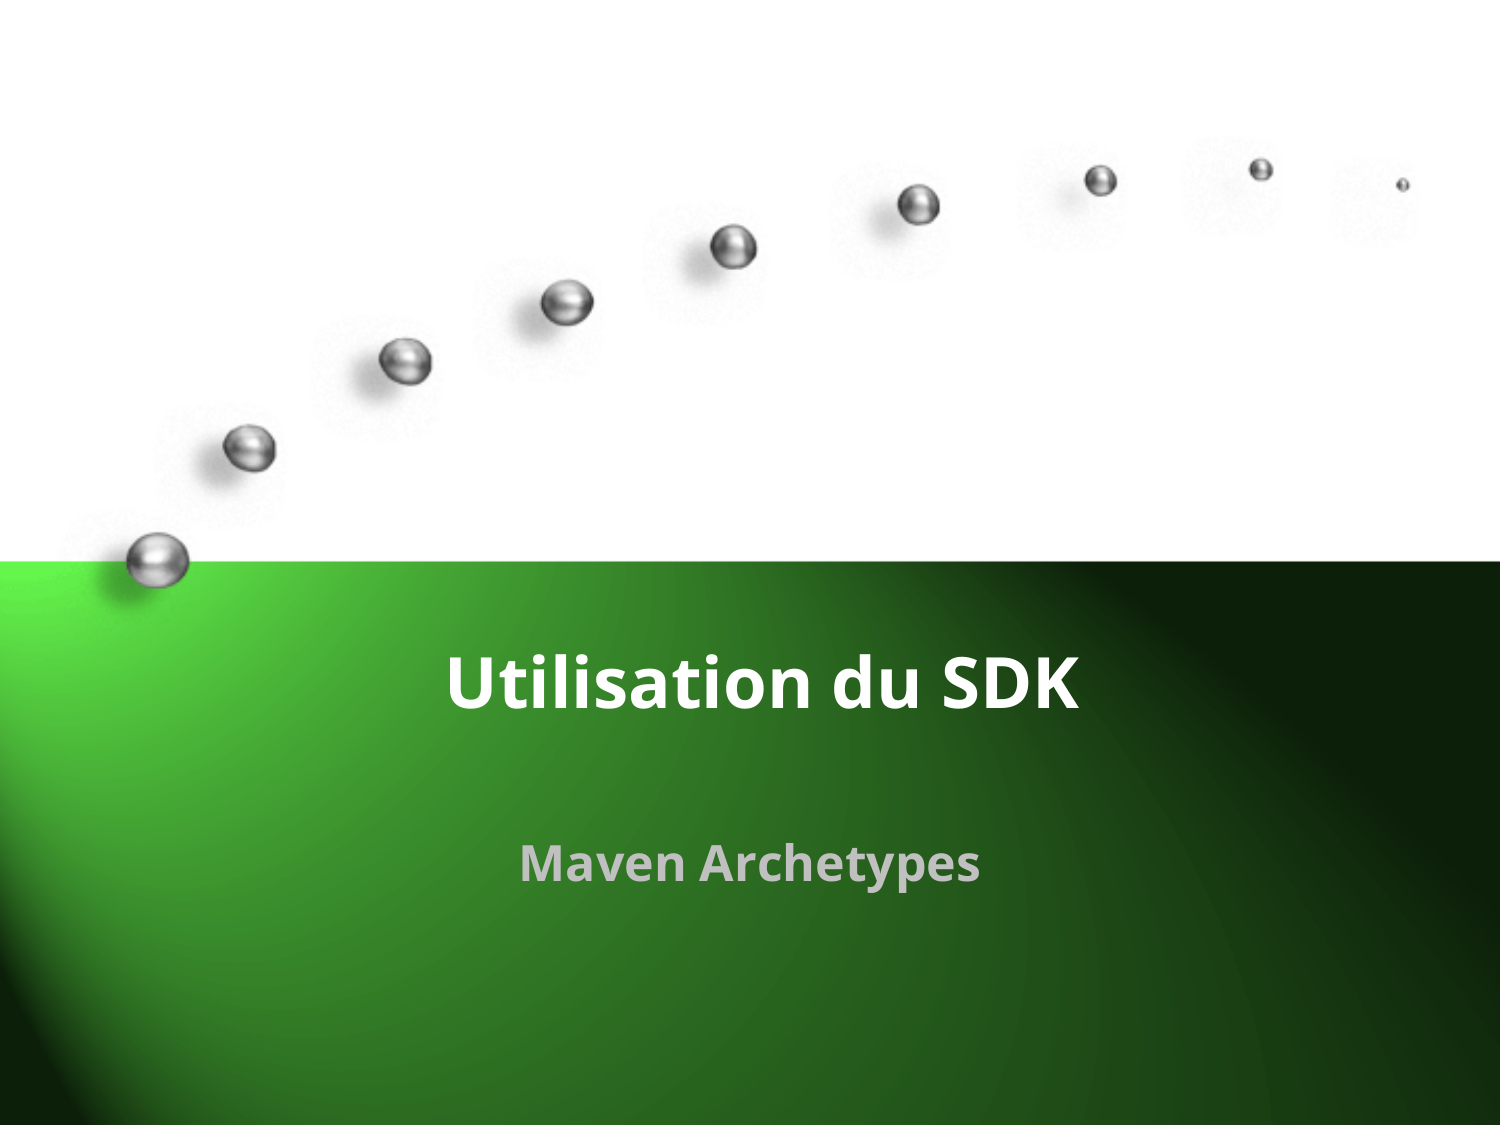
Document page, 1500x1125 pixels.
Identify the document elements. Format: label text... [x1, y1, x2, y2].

text_box Utilisation du SDK [125, 586, 1401, 774]
picture [0, 0, 1500, 1125]
text_box Maven Archetypes [225, 823, 1276, 915]
